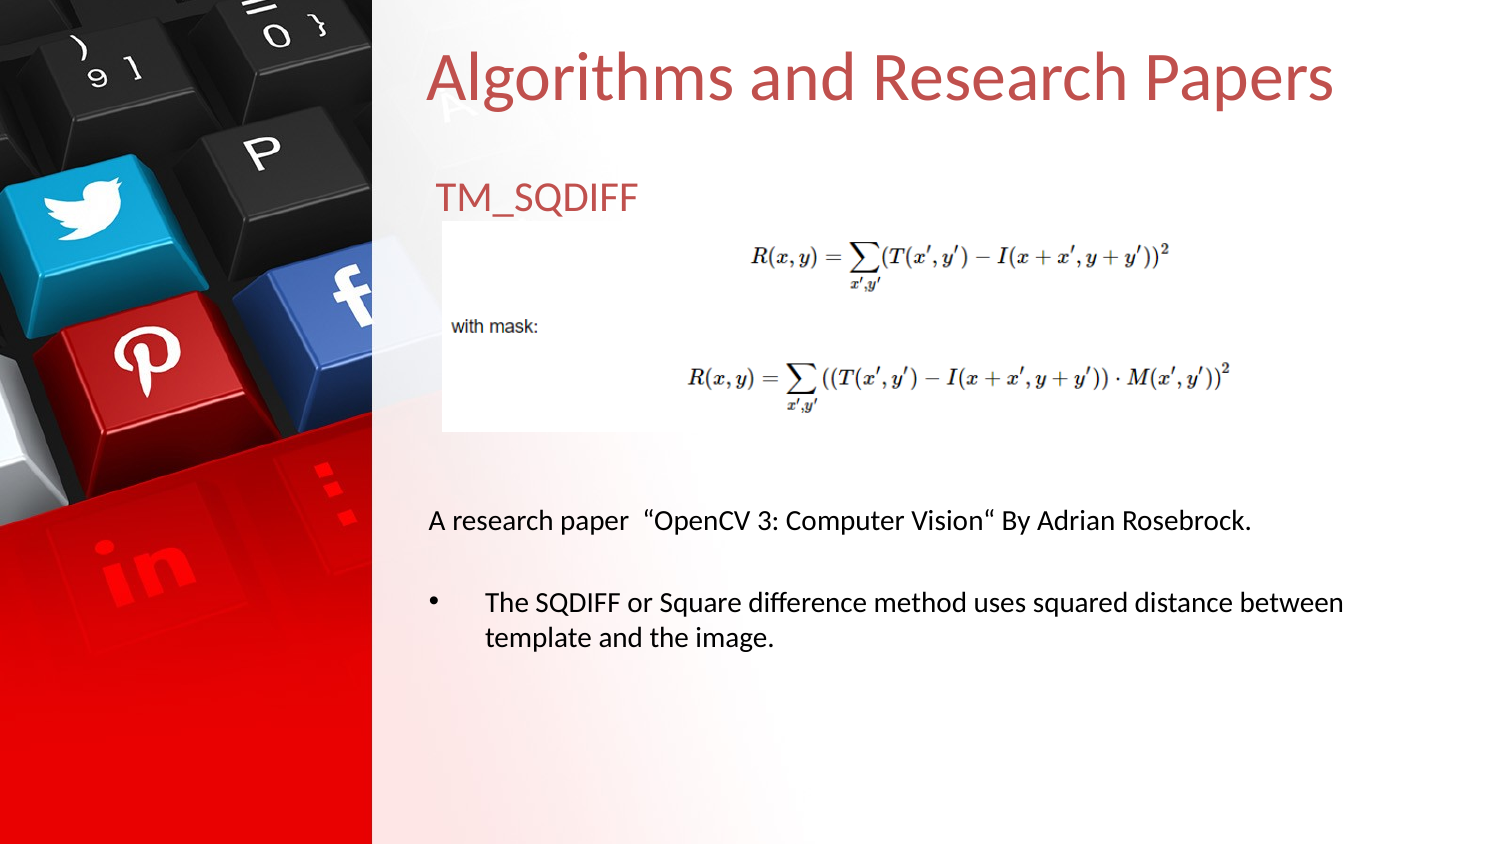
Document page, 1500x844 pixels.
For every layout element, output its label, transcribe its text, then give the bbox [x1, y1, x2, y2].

text_box TM_SQDIFF [420, 160, 1380, 280]
picture [44, 178, 124, 243]
text_box Algorithms and Research Papers [411, 13, 1370, 133]
picture [0, 0, 1500, 844]
picture [46, 186, 172, 277]
text_box A research paper “OpenCV 3: Computer Vision“ By Adrian Rosebrock. The SQDIFF or Square difference method uses squared distance between template and the image. [413, 493, 1443, 761]
picture [21, 227, 28, 243]
